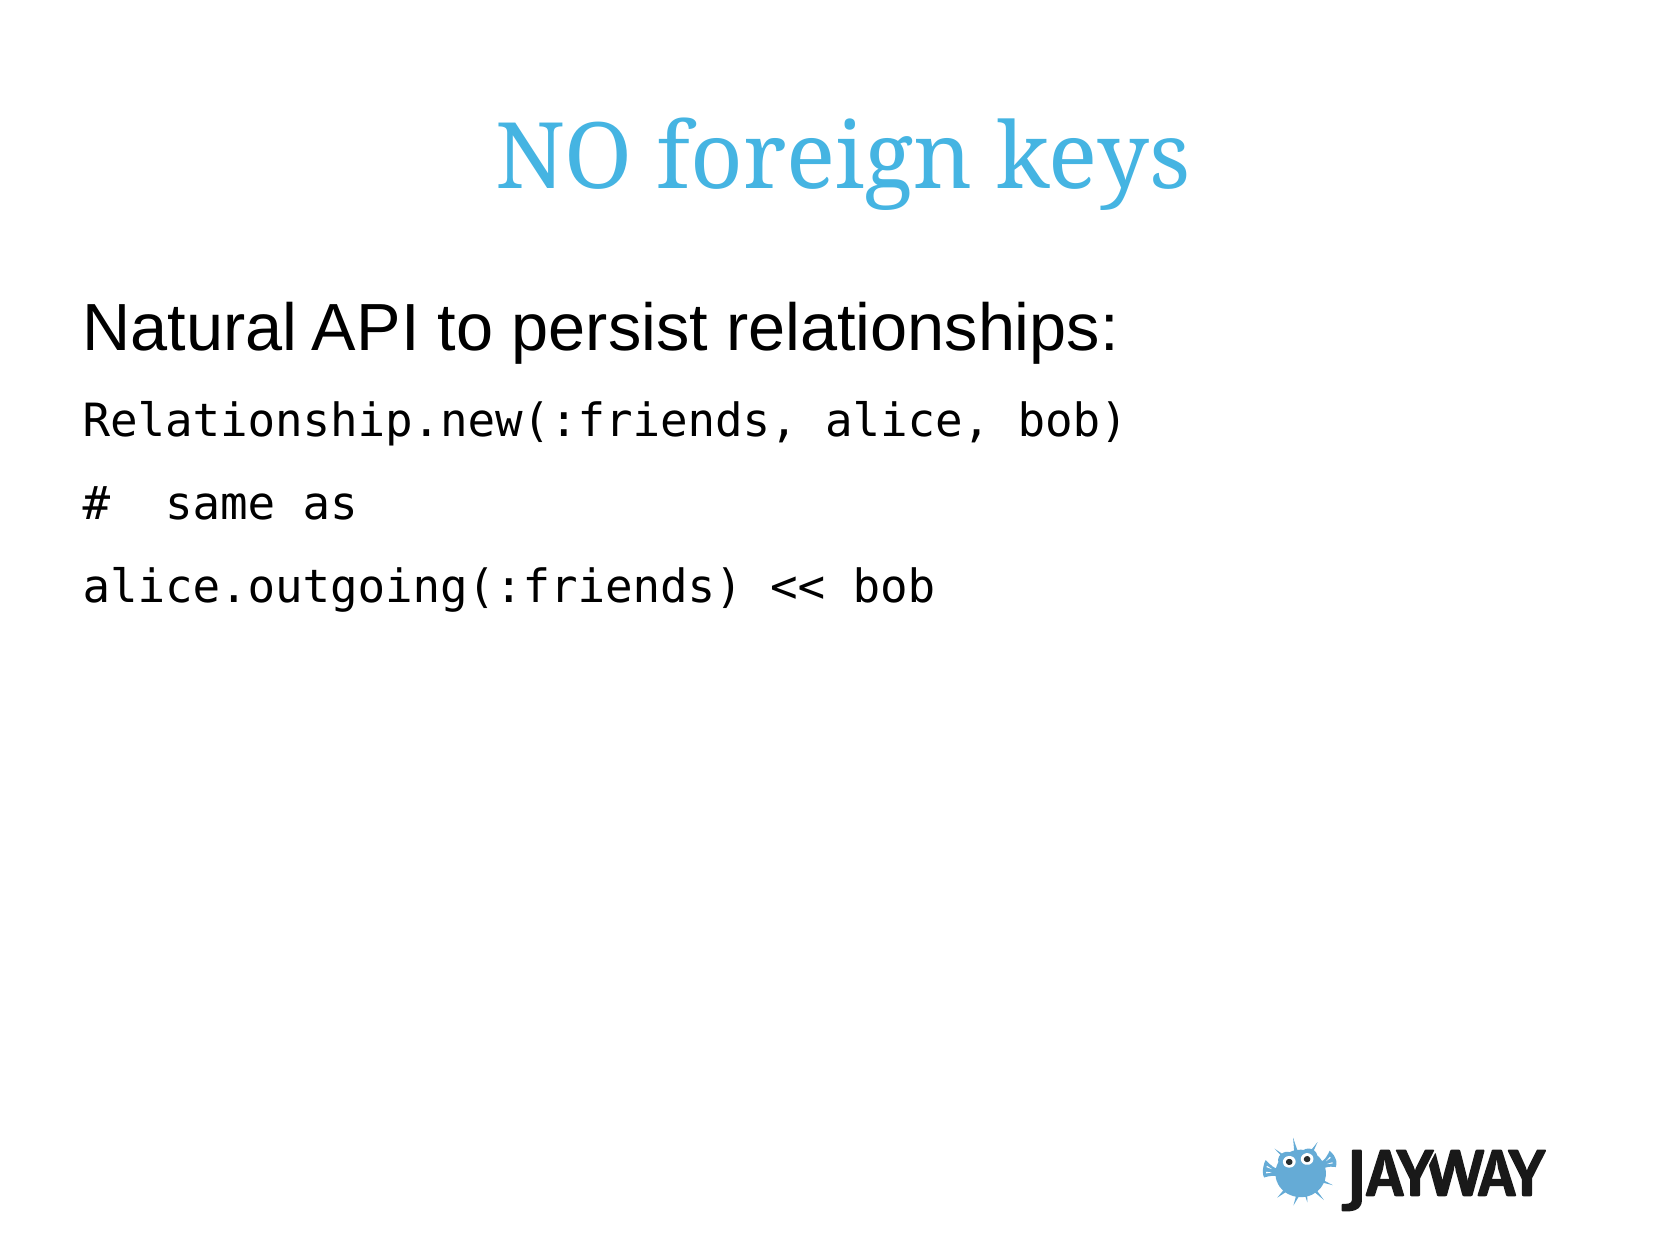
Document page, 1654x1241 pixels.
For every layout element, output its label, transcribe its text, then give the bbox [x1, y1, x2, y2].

list Natural API to persist relationships: Relationship.new(:friends, alice, bob) # same as alice.outgoing(:friends) << bob [82, 290, 1571, 1109]
title NO foreign keys [82, 49, 1571, 257]
